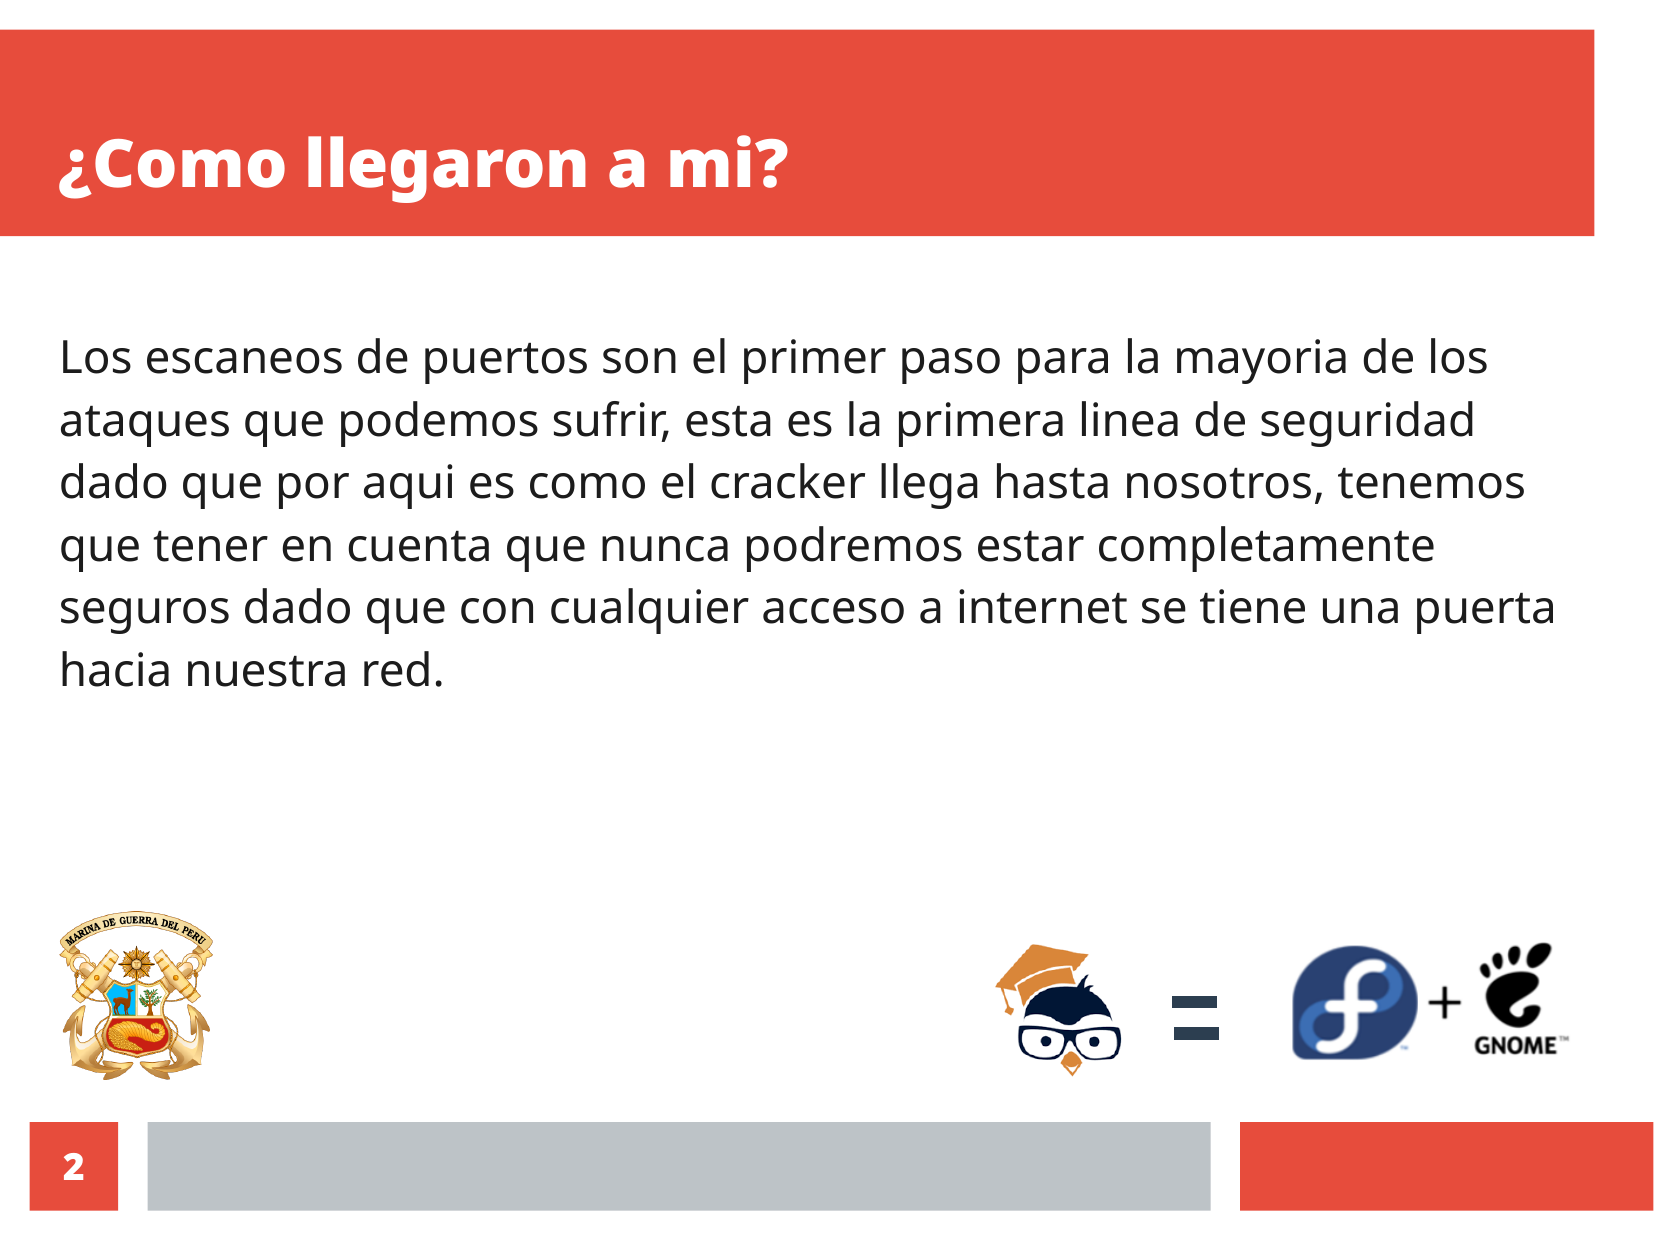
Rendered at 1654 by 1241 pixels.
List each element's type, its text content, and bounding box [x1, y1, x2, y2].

picture [1282, 934, 1595, 1075]
picture [59, 911, 213, 1080]
picture [975, 928, 1140, 1093]
title ¿Como llegaron a mi? [59, 59, 1595, 207]
list Los escaneos de puertos son el primer paso para la mayoria de los ataques que podemos sufrir, esta es la primera linea de seguridad dado que por aqui es como el cracker llega hasta nosotros, tenemos que tener en cuenta que nunca podremos estar completamente seguros dado que con cualquier acceso a internet se tiene una puerta hacia nuestra red. [59, 324, 1565, 1093]
